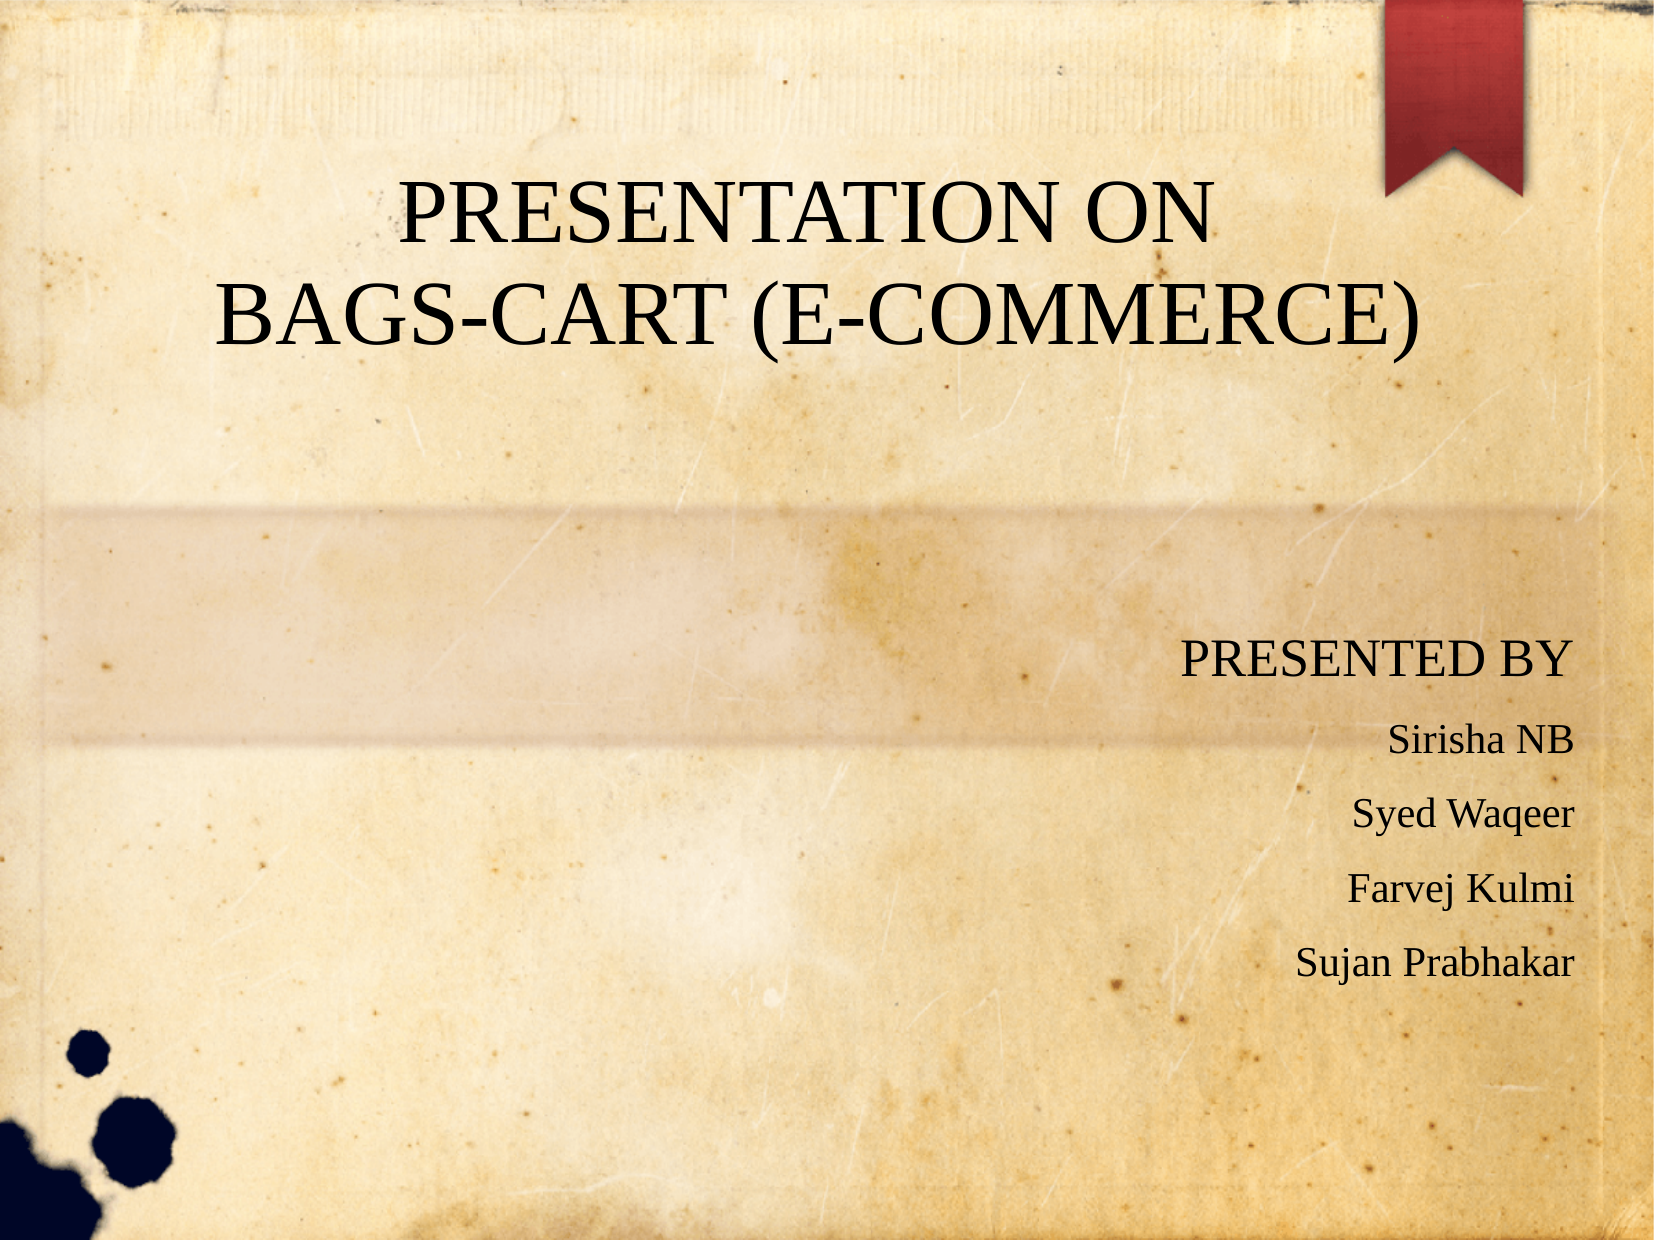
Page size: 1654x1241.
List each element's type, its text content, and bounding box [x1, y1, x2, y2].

picture [0, 0, 1654, 1240]
text_box PRESENTED BY Sirisha NB Syed Waqeer Farvej Kulmi Sujan Prabhakar [119, 562, 1575, 988]
text_box PRESENTATION ON BAGS-CART (E-COMMERCE) [75, 0, 1563, 525]
